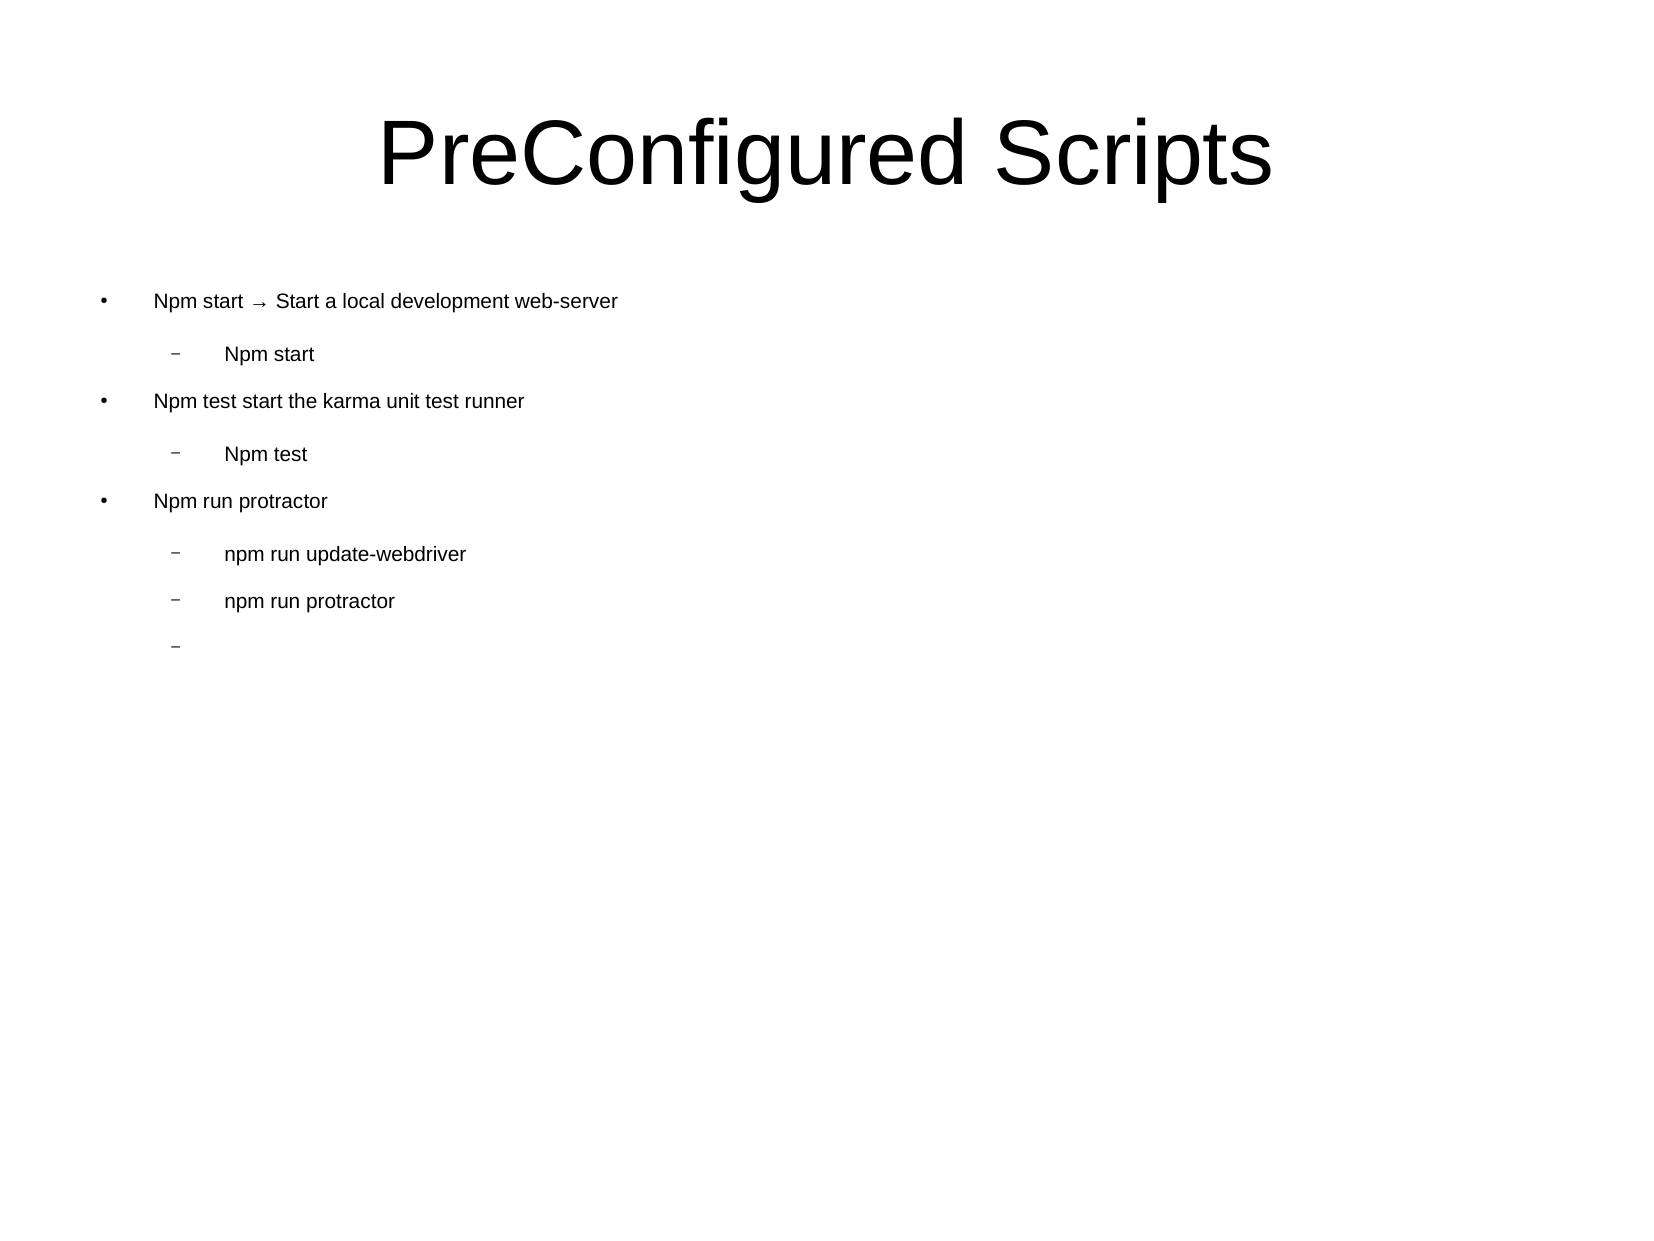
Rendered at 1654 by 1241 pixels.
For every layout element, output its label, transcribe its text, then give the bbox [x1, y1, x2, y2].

title PreConfigured Scripts [82, 49, 1571, 257]
list Npm start → Start a local development web-server Npm start Npm test start the karma unit test runner Npm test Npm run protractor npm run update-webdriver npm run protractor [82, 290, 1571, 1216]
